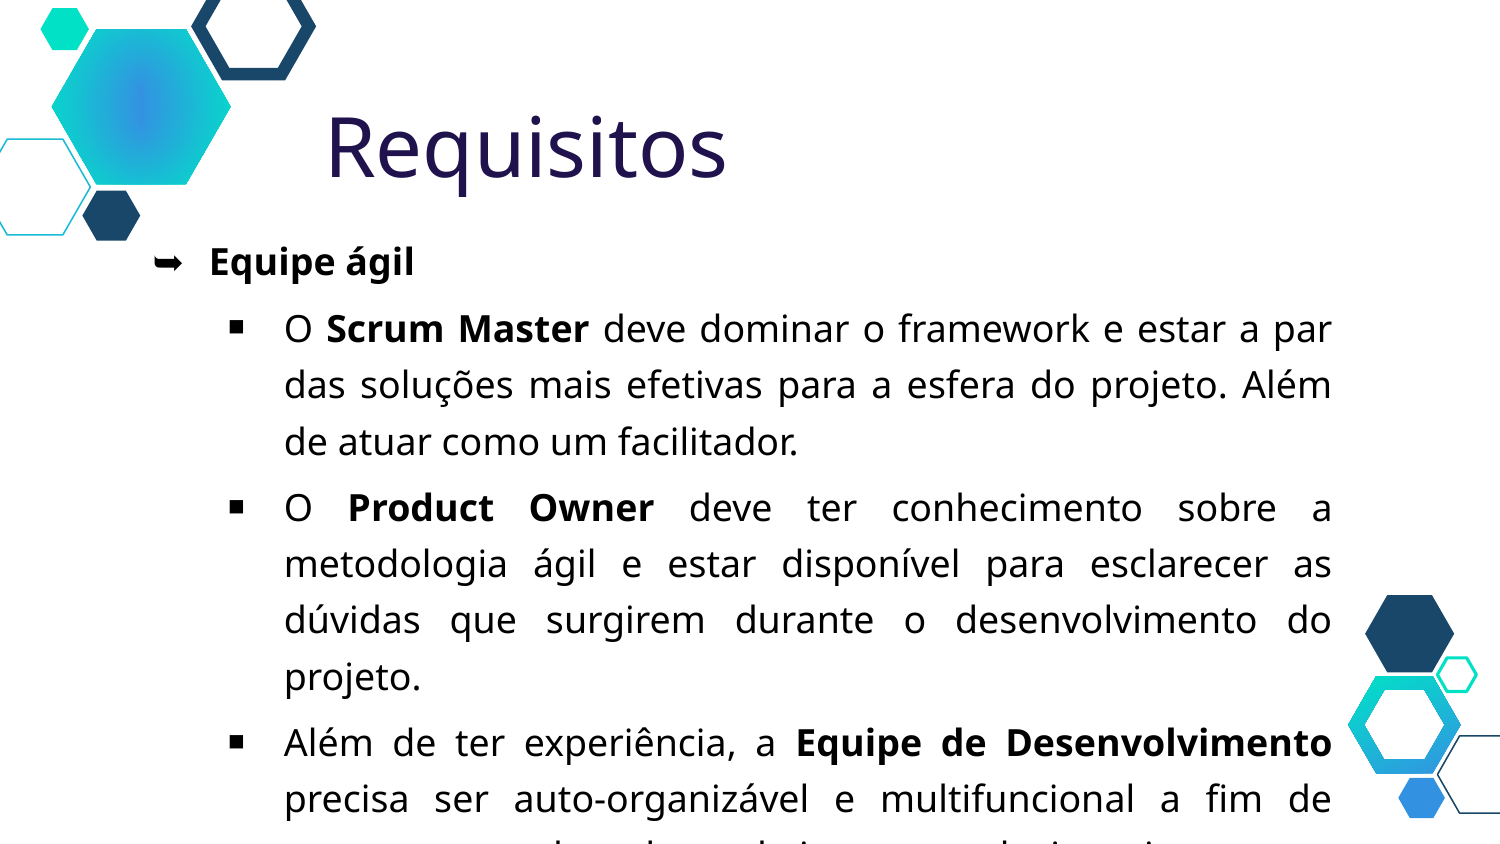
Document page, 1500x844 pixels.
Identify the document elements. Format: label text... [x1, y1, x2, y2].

title Requisitos [309, 103, 1121, 209]
list Equipe ágil O Scrum Master deve dominar o framework e estar a par das soluções mais efetivas para a esfera do projeto. Além de atuar como um facilitador. O Product Owner deve ter conhecimento sobre a metodologia ágil e estar disponível para esclarecer as dúvidas que surgirem durante o desenvolvimento do projeto. Além de ter experiência, a Equipe de Desenvolvimento precisa ser auto-organizável e multifuncional a fim de entregar o produto de modo incremental e iterativo. [118, 212, 1349, 844]
